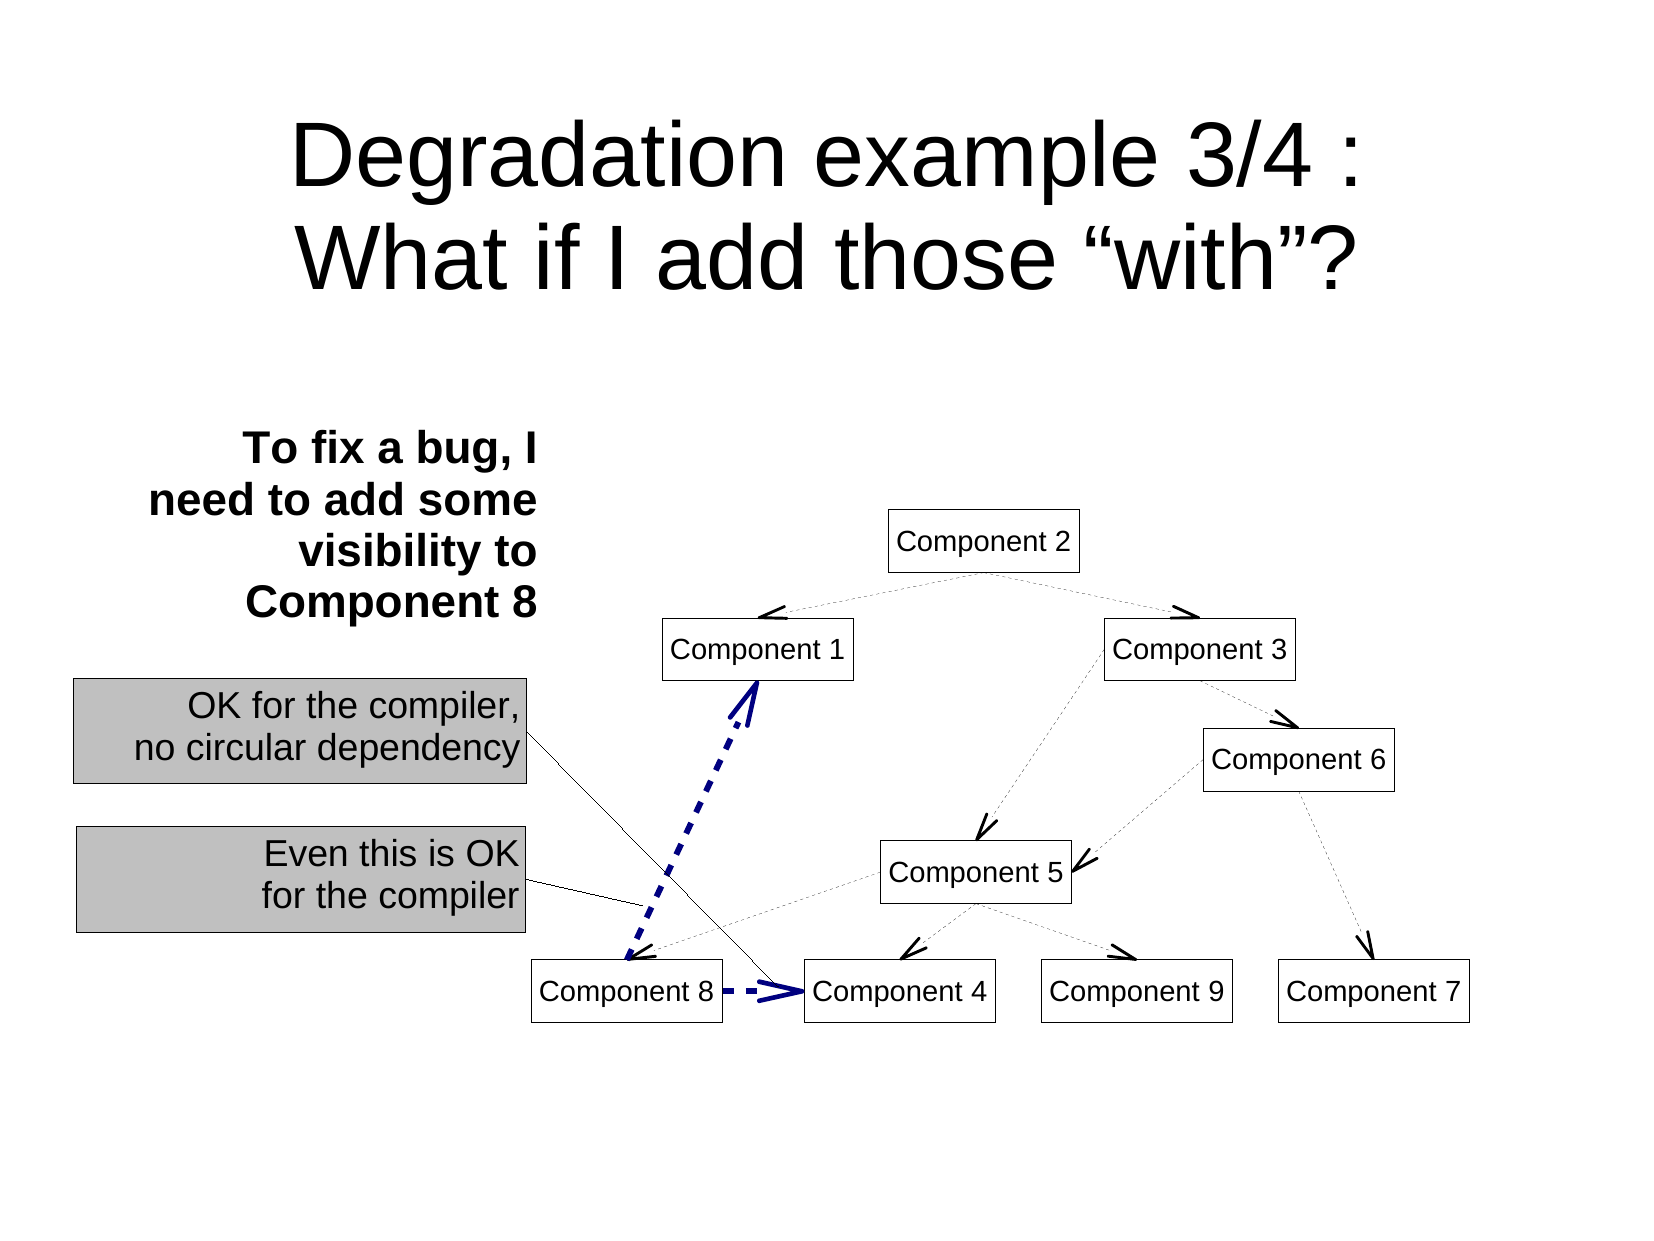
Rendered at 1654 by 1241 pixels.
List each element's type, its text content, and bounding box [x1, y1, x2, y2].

text_box Component 1 [662, 618, 854, 681]
text_box Component 3 [1104, 618, 1296, 681]
text_box Component 4 [804, 959, 996, 1023]
text_box Component 7 [1278, 959, 1470, 1023]
text_box Component 2 [888, 509, 1080, 573]
text_box Component 8 [531, 959, 723, 1023]
text_box To fix a bug, I need to add some visibility to Component 8 [148, 422, 541, 660]
text_box Component 9 [1041, 959, 1233, 1023]
text_box Component 5 [880, 840, 1072, 904]
title Degradation example 3/4 : What if I add those “with”? [121, 92, 1534, 321]
text_box OK for the compiler, no circular dependency [73, 678, 527, 784]
text_box Even this is OK for the compiler [76, 826, 526, 933]
text_box Component 6 [1203, 728, 1395, 792]
